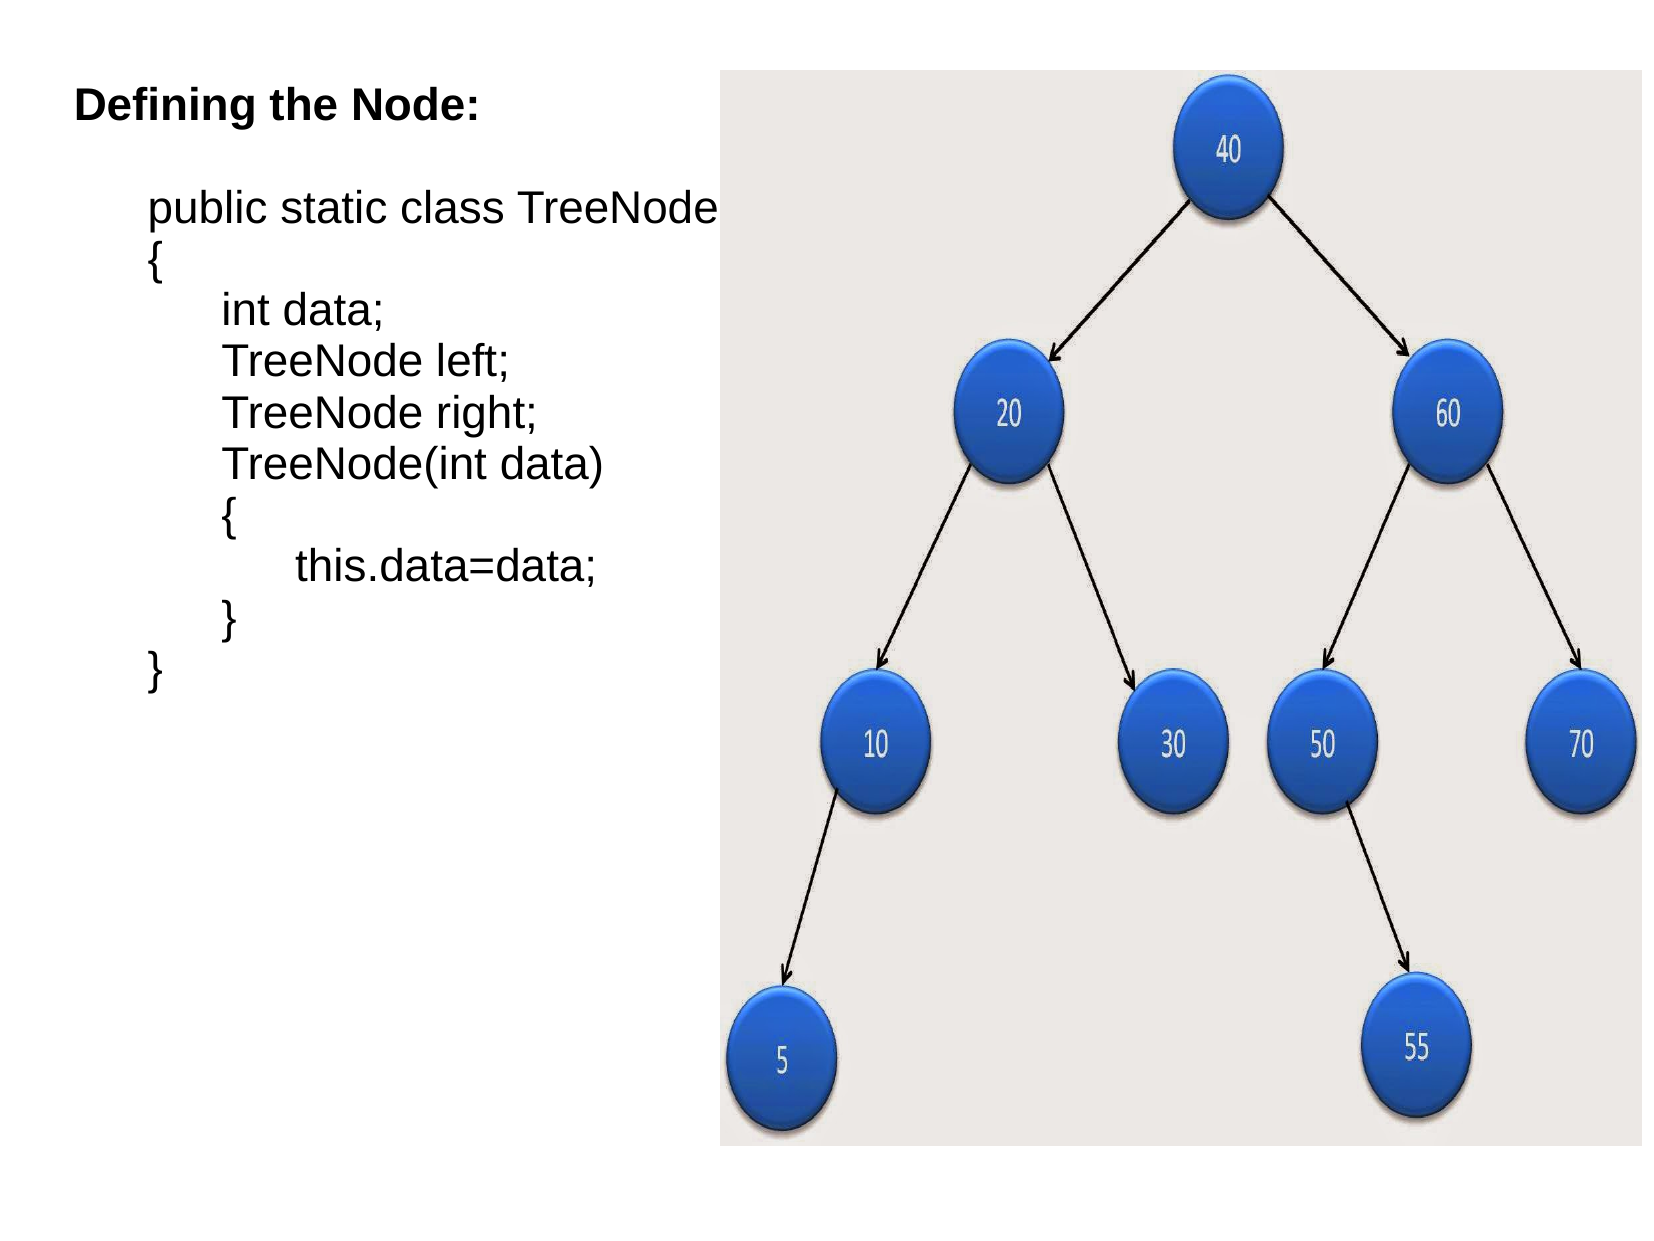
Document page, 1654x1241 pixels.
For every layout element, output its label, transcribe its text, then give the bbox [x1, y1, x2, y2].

text_box Defining the Node: public static class TreeNode { int data; TreeNode left; TreeNode right; TreeNode(int data) { this.data=data; } } [59, 71, 720, 1028]
picture [720, 70, 1642, 1146]
